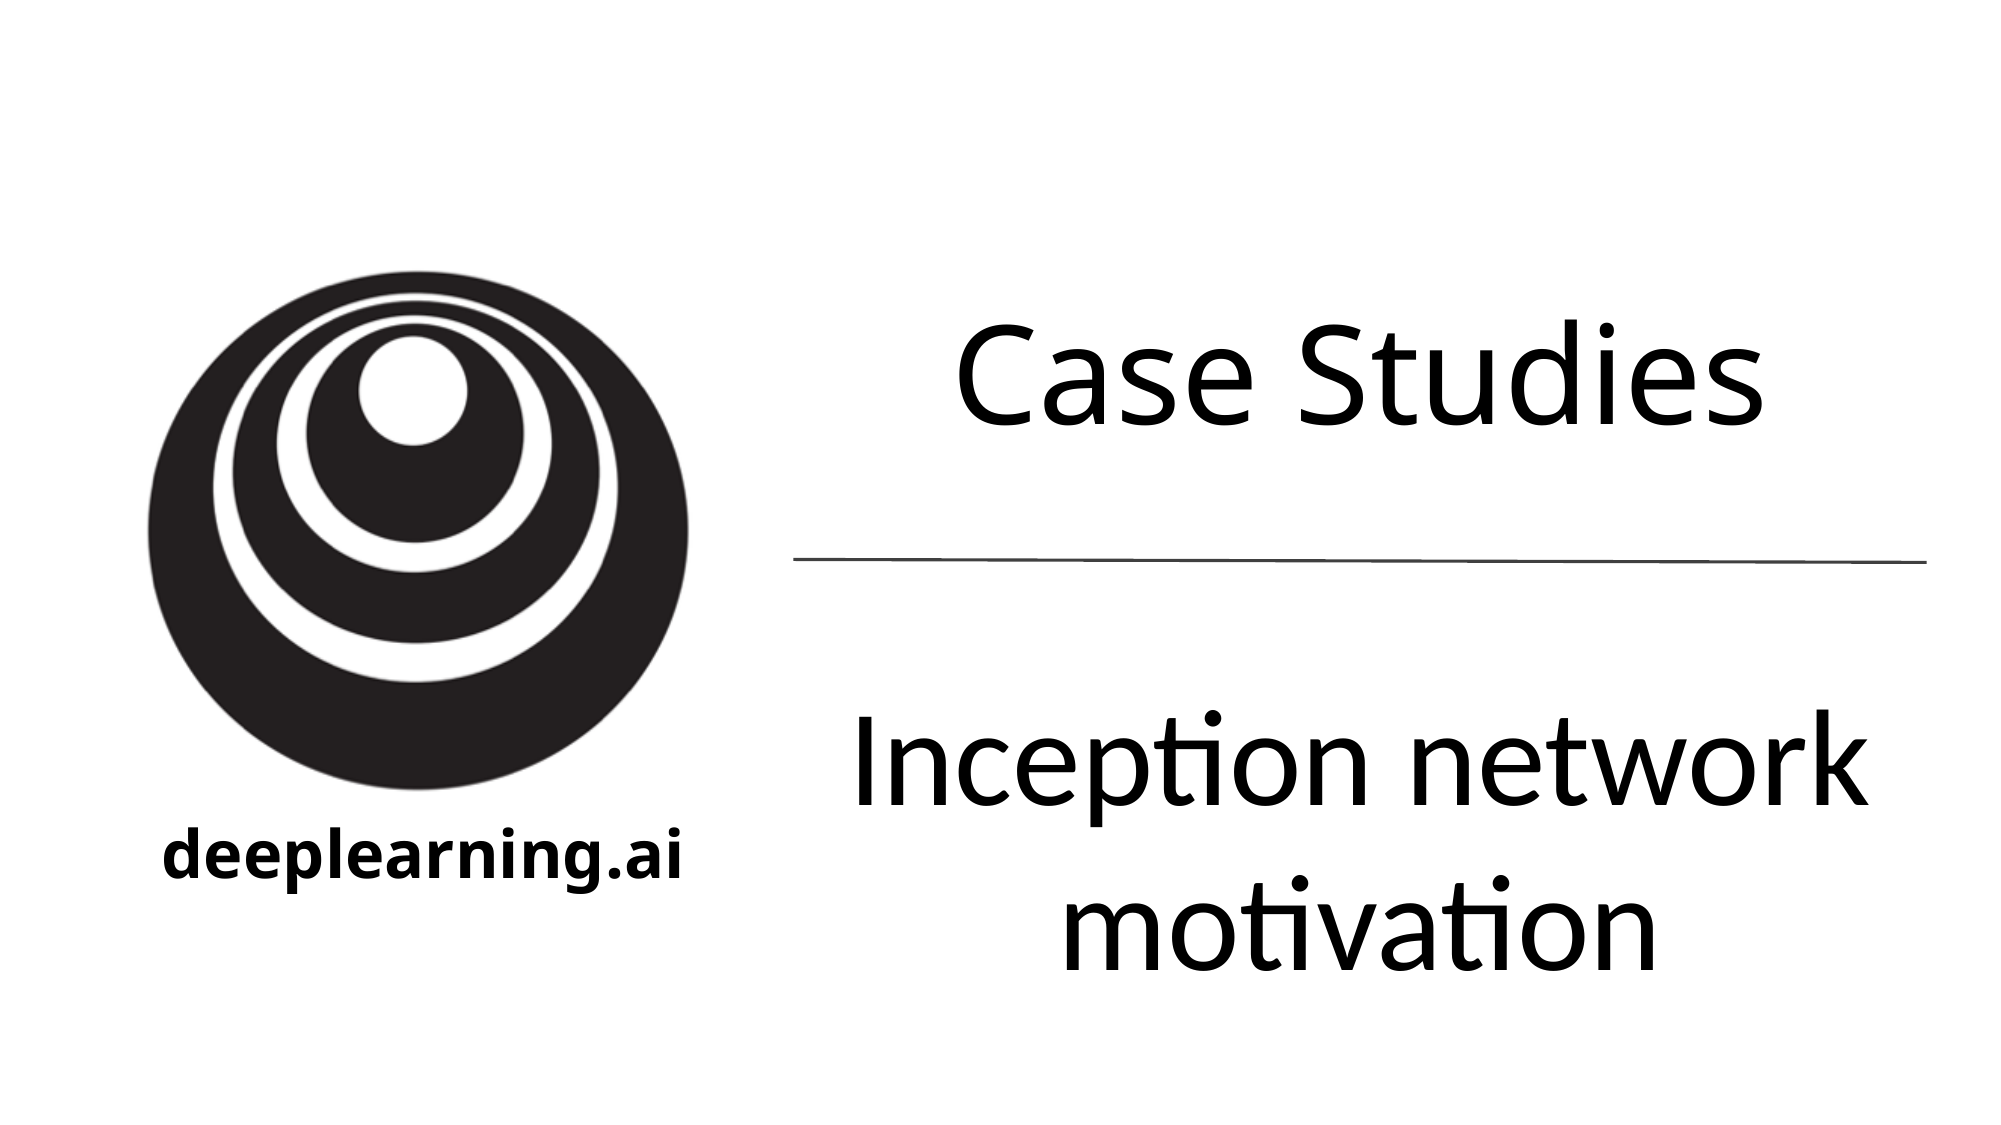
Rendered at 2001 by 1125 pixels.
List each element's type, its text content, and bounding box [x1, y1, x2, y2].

text_box deeplearning.ai [56, 768, 750, 901]
text_box Inception network motivation [750, 660, 1971, 1009]
picture [108, 234, 739, 768]
text_box [179, 194, 669, 702]
title Case Studies [848, 161, 1872, 462]
